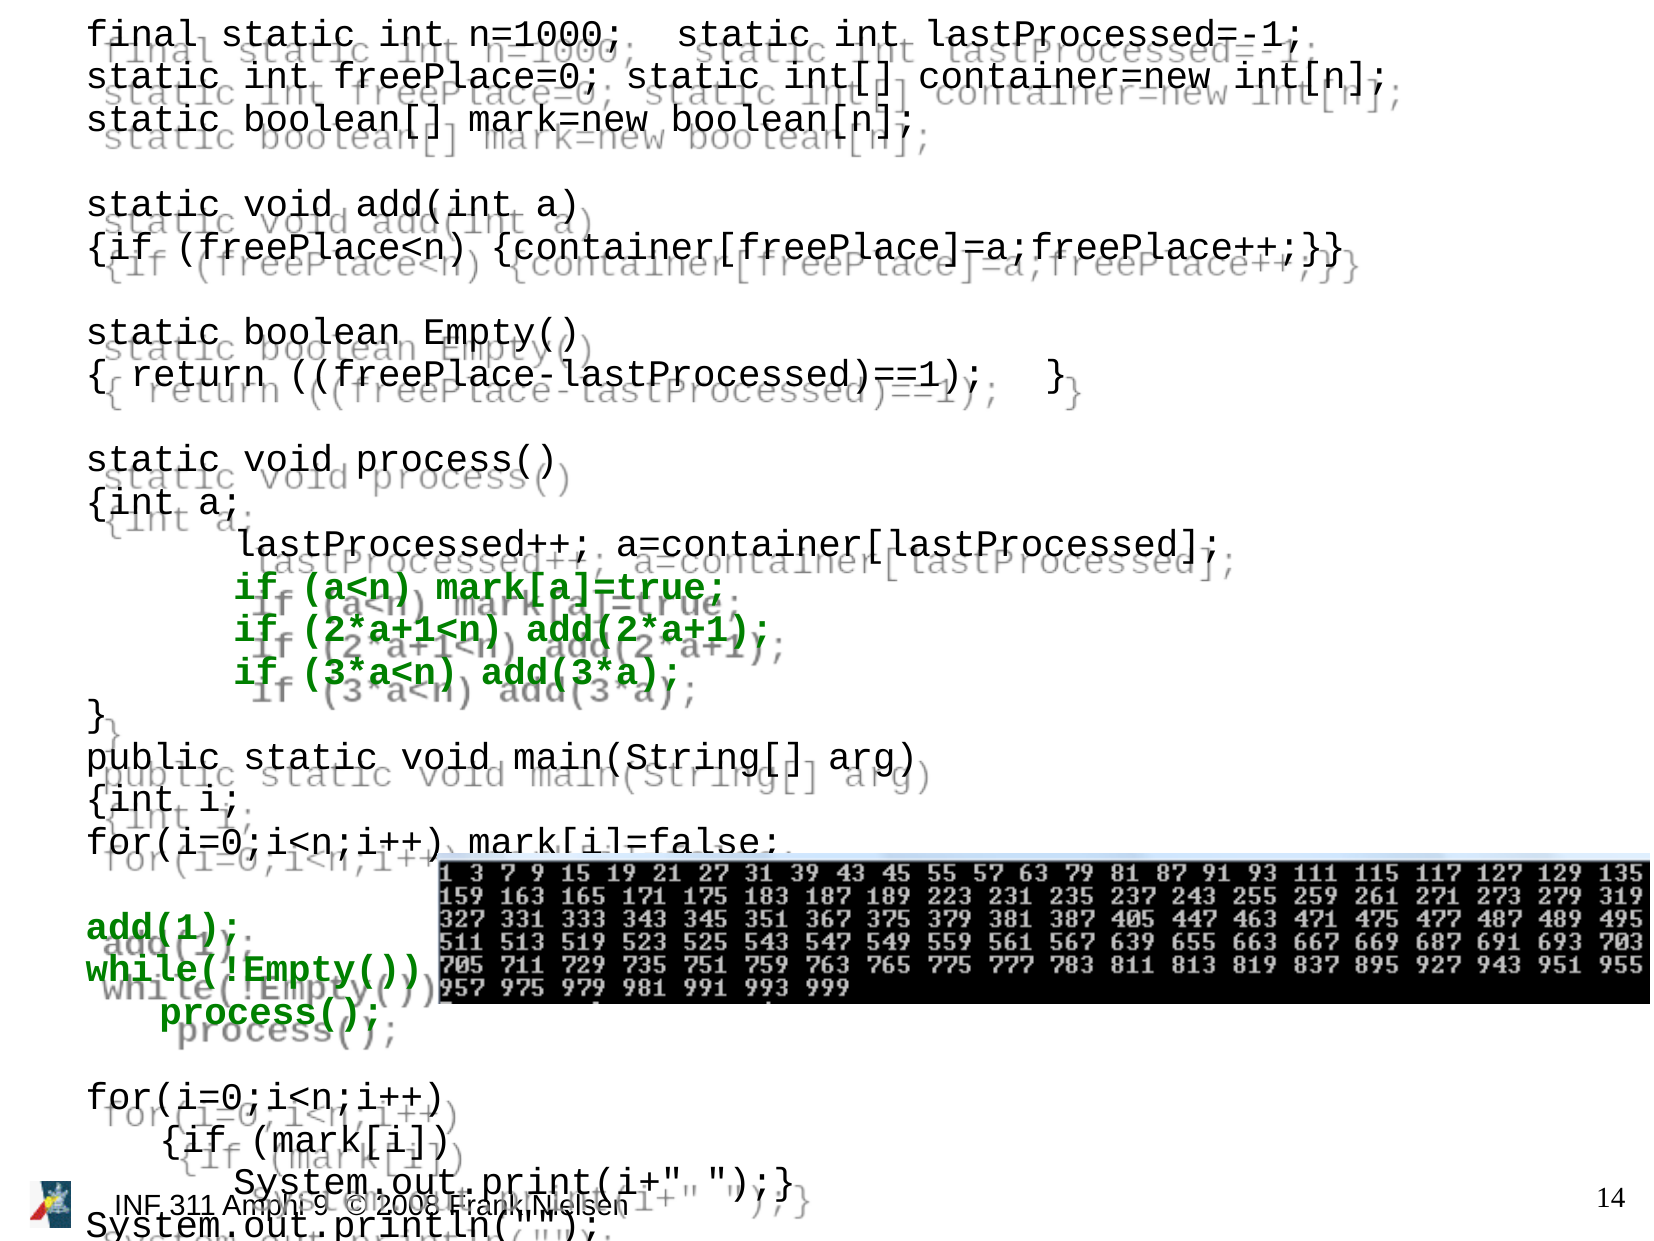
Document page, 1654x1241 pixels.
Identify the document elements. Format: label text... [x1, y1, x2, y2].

picture [437, 853, 1650, 1004]
picture [29, 1181, 70, 1228]
text_box final static int n=1000; static int lastProcessed=-1; static int freePlace=0; static int[] container=new int[n]; static boolean[] mark=new boolean[n]; static void add(int a) {if (freePlace<n) {container[freePlace]=a;freePlace++;}} static boolean Empty() { return ((freePlace-lastProcessed)==1); } static void process() {int a; lastProcessed++; a=container[lastProcessed]; if (a<n) mark[a]=true; if (2*a+1<n) add(2*a+1); if (3*a<n) add(3*a); } public static void main(String[] arg) {int i; for(i=0;i<n;i++) mark[i]=false; add(1); while(!Empty()) process(); for(i=0;i<n;i++) {if (mark[i]) System.out.print(i+" ");} System.out.println(""); } [70, 7, 1636, 1234]
